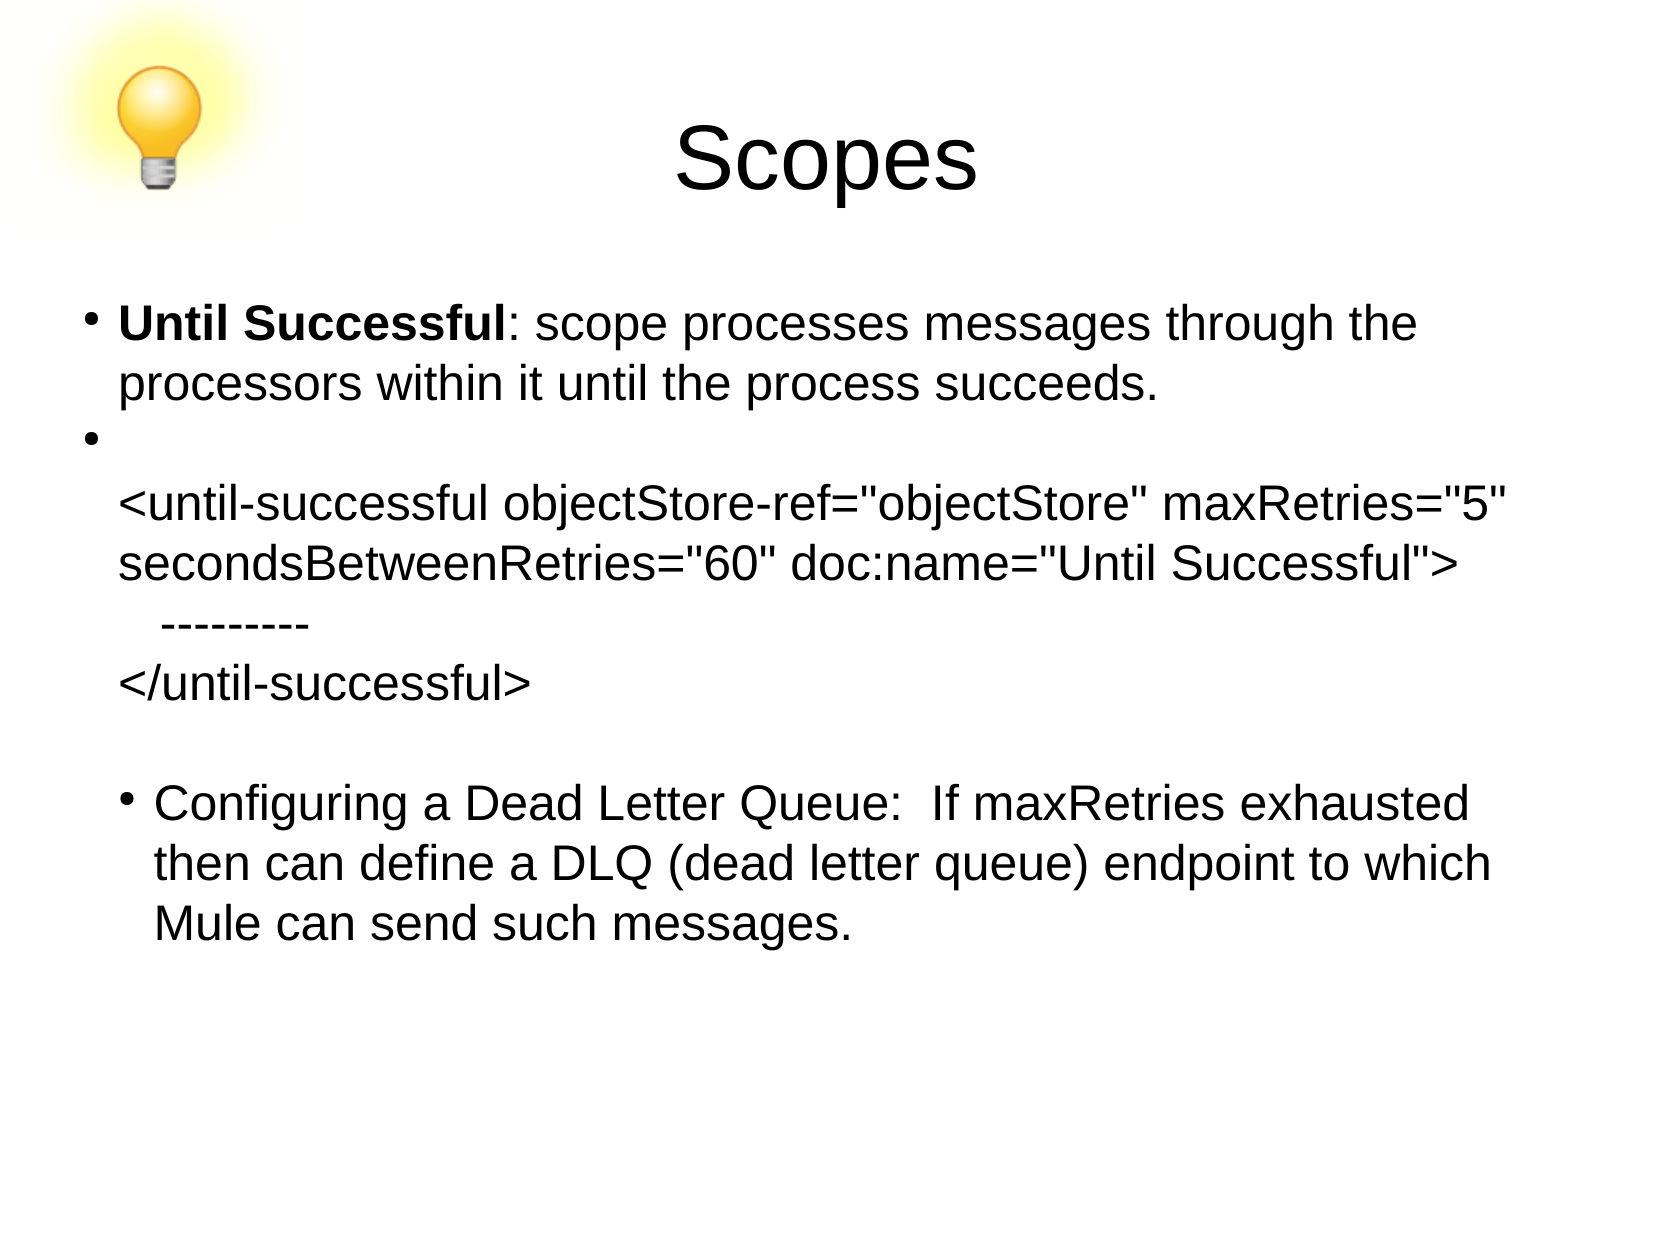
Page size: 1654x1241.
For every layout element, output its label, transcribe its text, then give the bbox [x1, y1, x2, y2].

picture [7, 0, 307, 237]
text_box Until Successful: scope processes messages through the processors within it until the process succeeds. <until-successful objectStore-ref="objectStore" maxRetries="5" secondsBetweenRetries="60" doc:name="Until Successful"> --------- </until-successful> Configuring a Dead Letter Queue: If maxRetries exhausted then can define a DLQ (dead letter queue) endpoint to which Mule can send such messages. [82, 290, 1571, 1010]
text_box Scopes [82, 49, 1571, 257]
